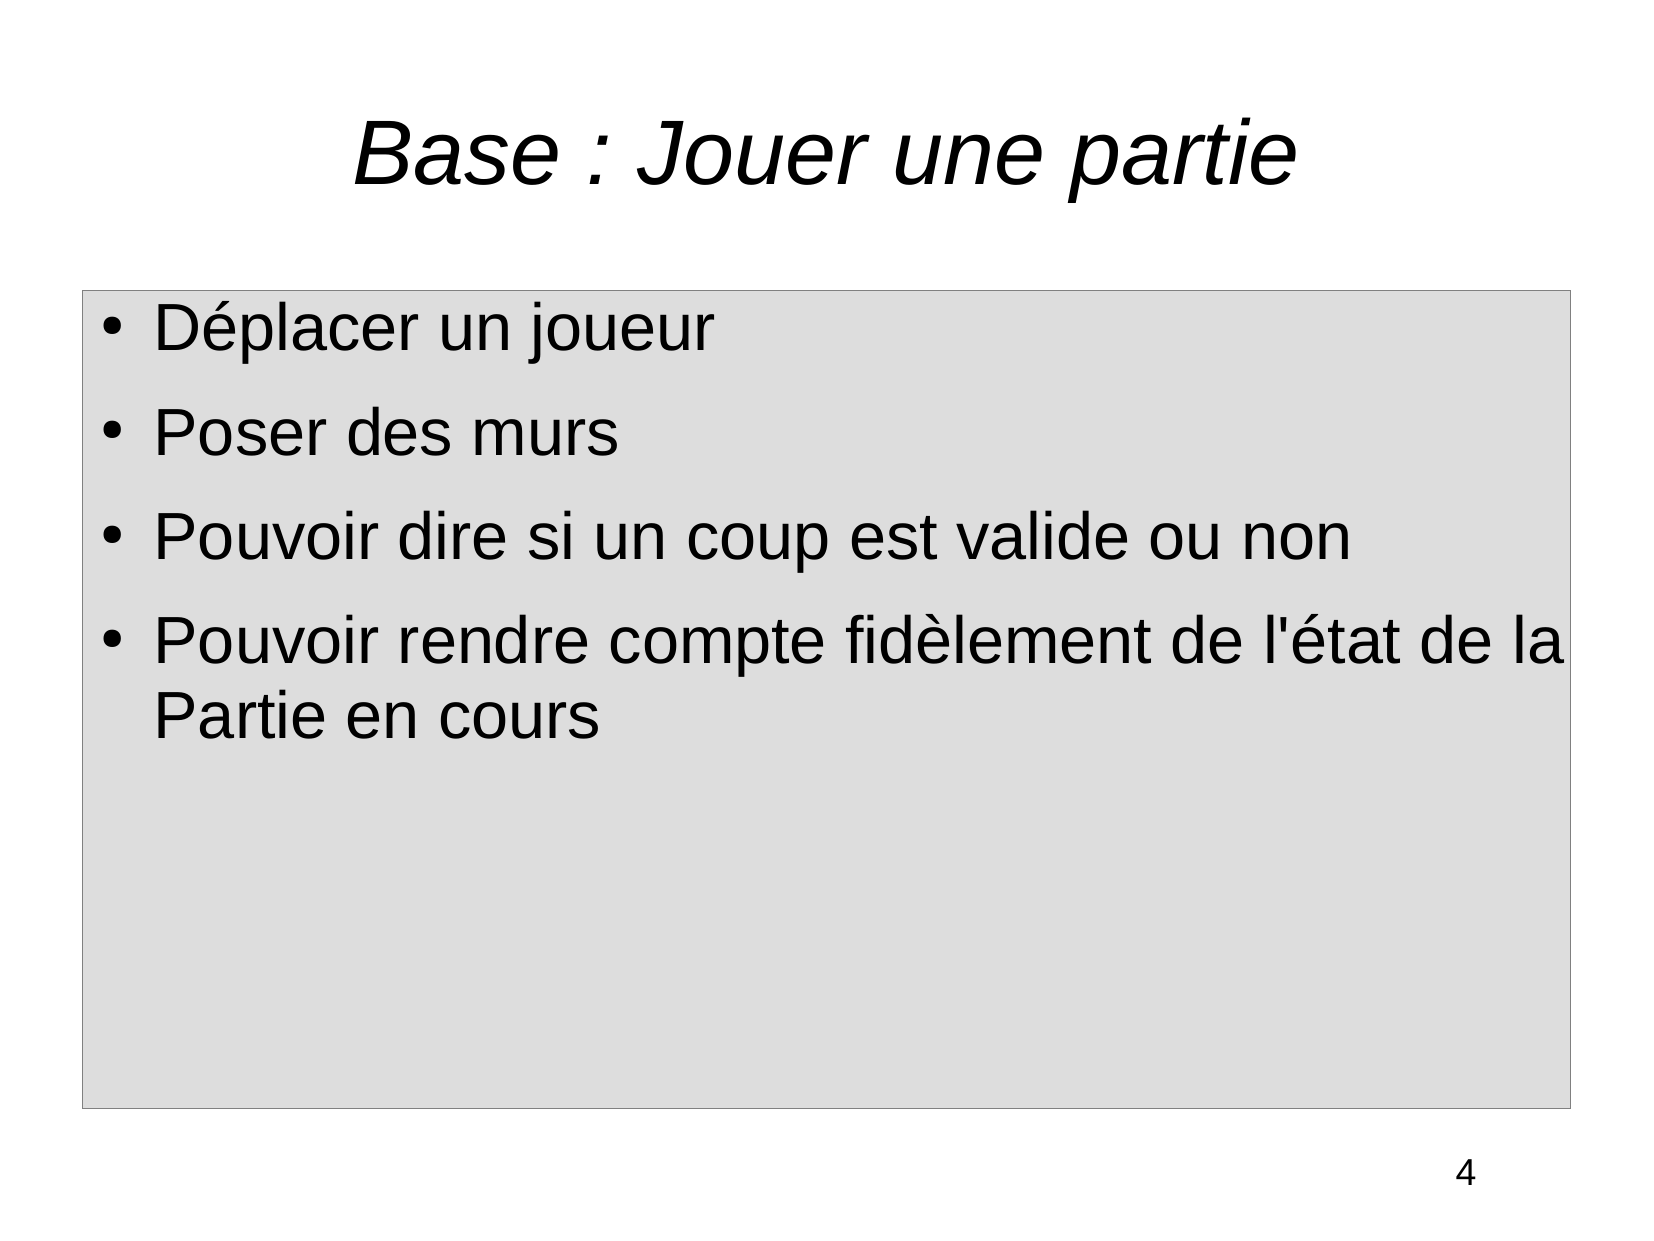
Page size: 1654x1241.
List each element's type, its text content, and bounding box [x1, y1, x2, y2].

list Déplacer un joueur Poser des murs Pouvoir dire si un coup est valide ou non Pouvoir rendre compte fidèlement de l'état de la Partie en cours [82, 290, 1571, 1109]
title Base : Jouer une partie [82, 49, 1571, 257]
